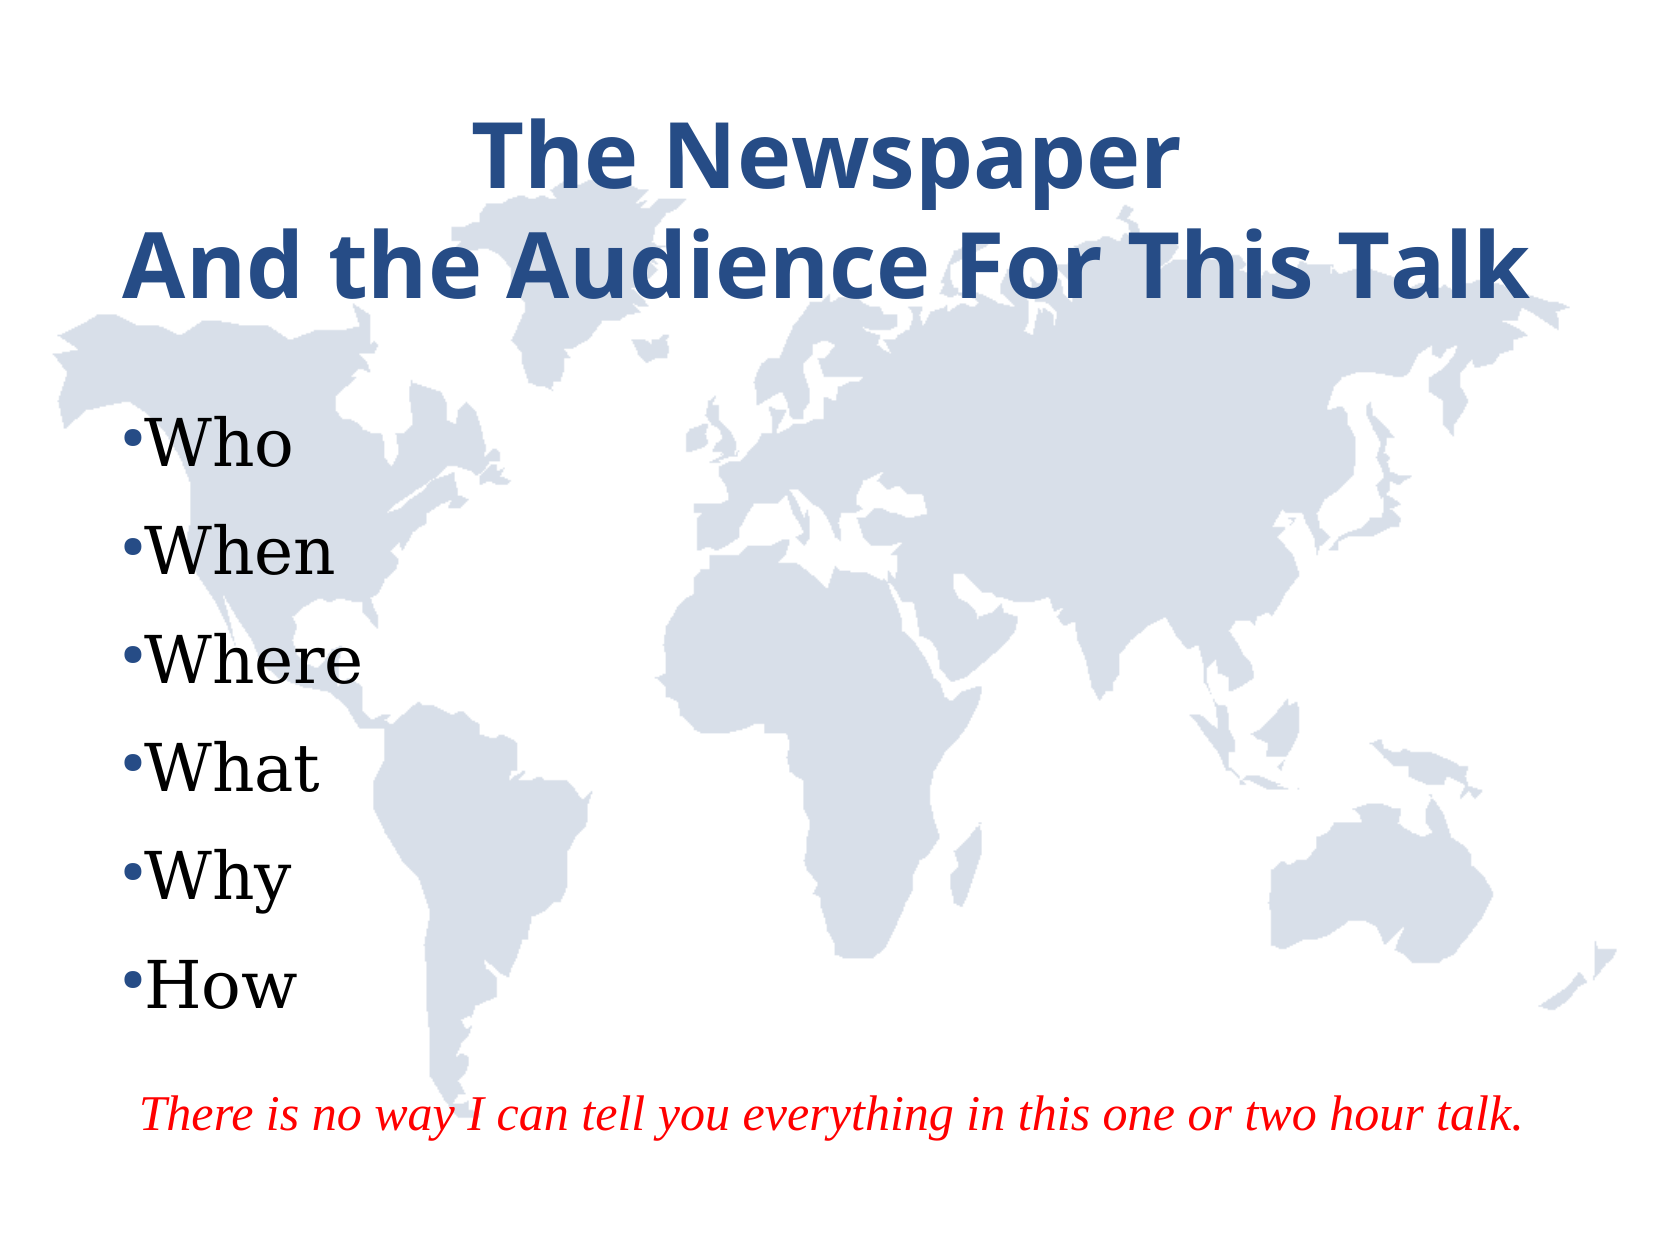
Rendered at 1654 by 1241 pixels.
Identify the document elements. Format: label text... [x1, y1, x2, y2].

list Who When Where What Why How [121, 400, 1534, 1015]
title The Newspaper And the Audience For This Talk [121, 96, 1534, 317]
text_box There is no way I can tell you everything in this one or two hour talk. [93, 1085, 1571, 1141]
